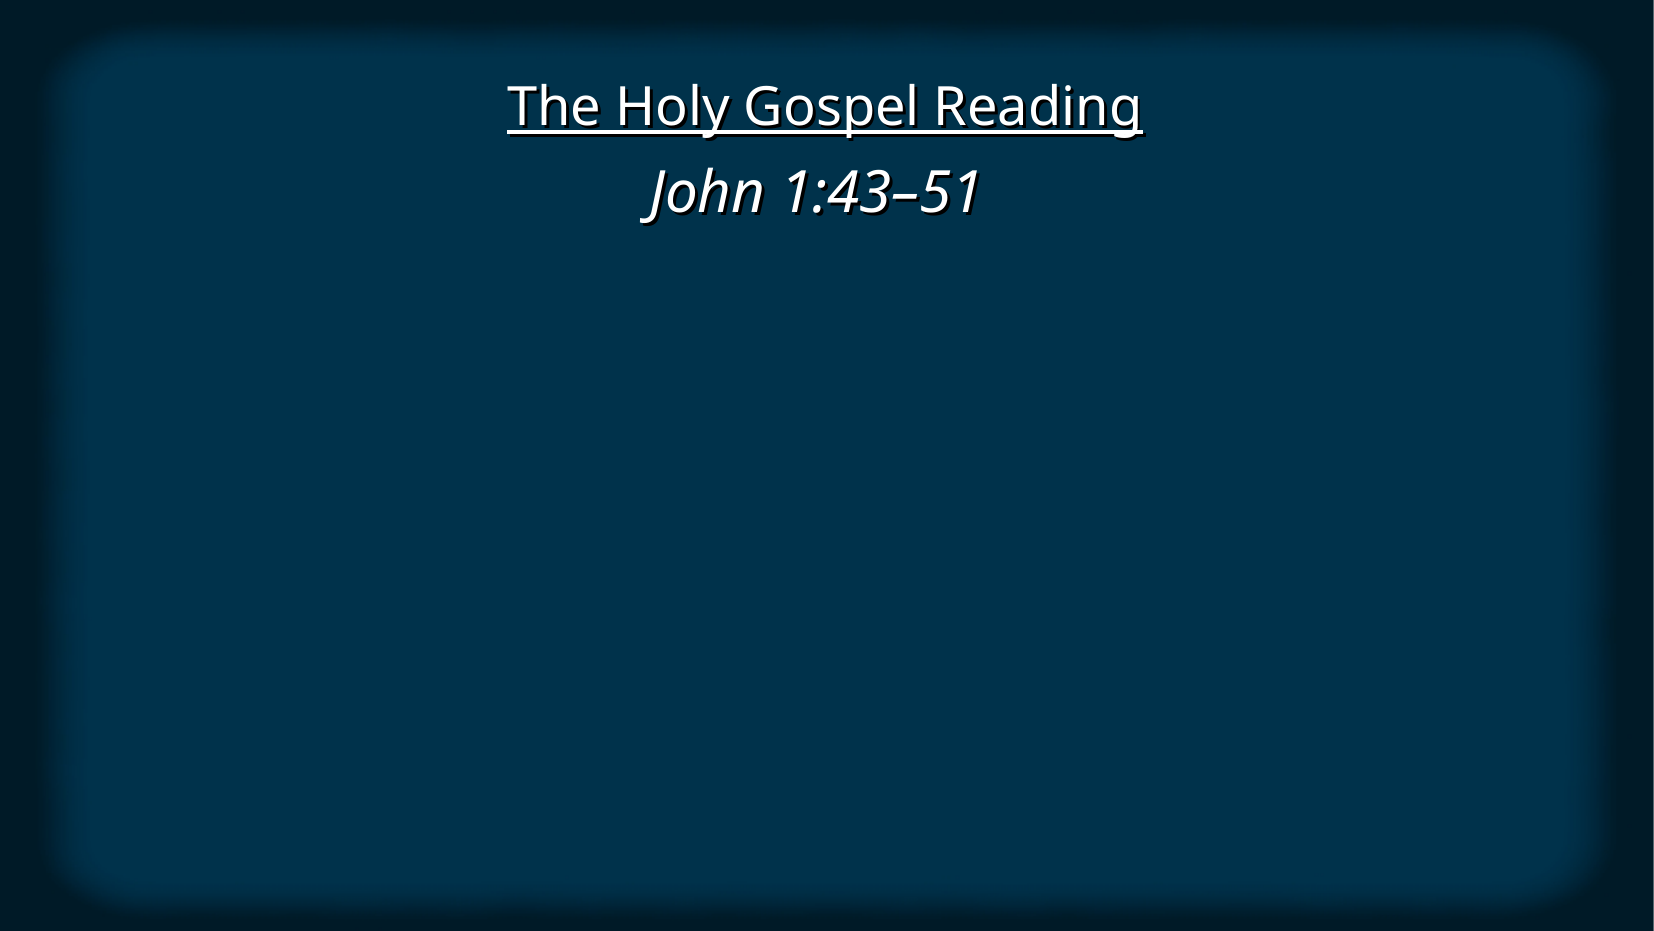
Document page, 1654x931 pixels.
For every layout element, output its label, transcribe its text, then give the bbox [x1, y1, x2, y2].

text_box The Holy Gospel Reading John 1:43–51 [75, 60, 1576, 236]
picture [0, 0, 1654, 931]
